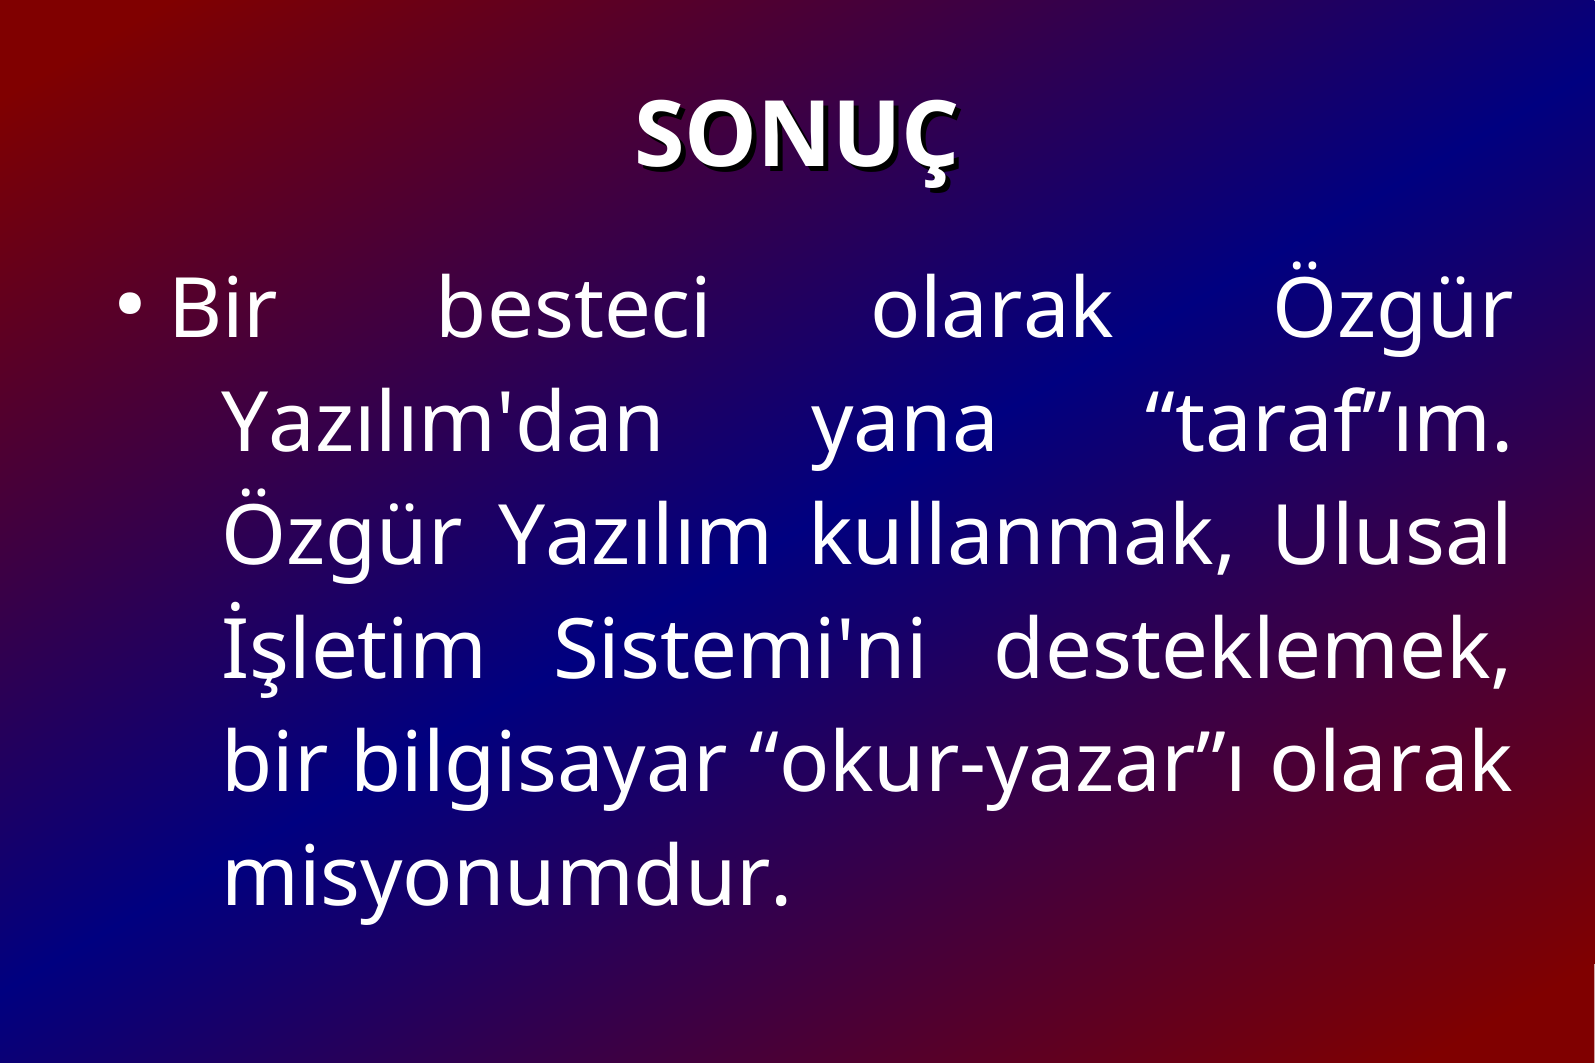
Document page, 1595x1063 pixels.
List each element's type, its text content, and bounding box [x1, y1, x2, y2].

list Bir besteci olarak Özgür Yazılım'dan yana “taraf”ım. Özgür Yazılım kullanmak, Ulusal İşletim Sistemi'ni desteklemek, bir bilgisayar “okur-yazar”ı olarak misyonumdur. [79, 248, 1515, 951]
title SONUÇ [79, 42, 1515, 220]
